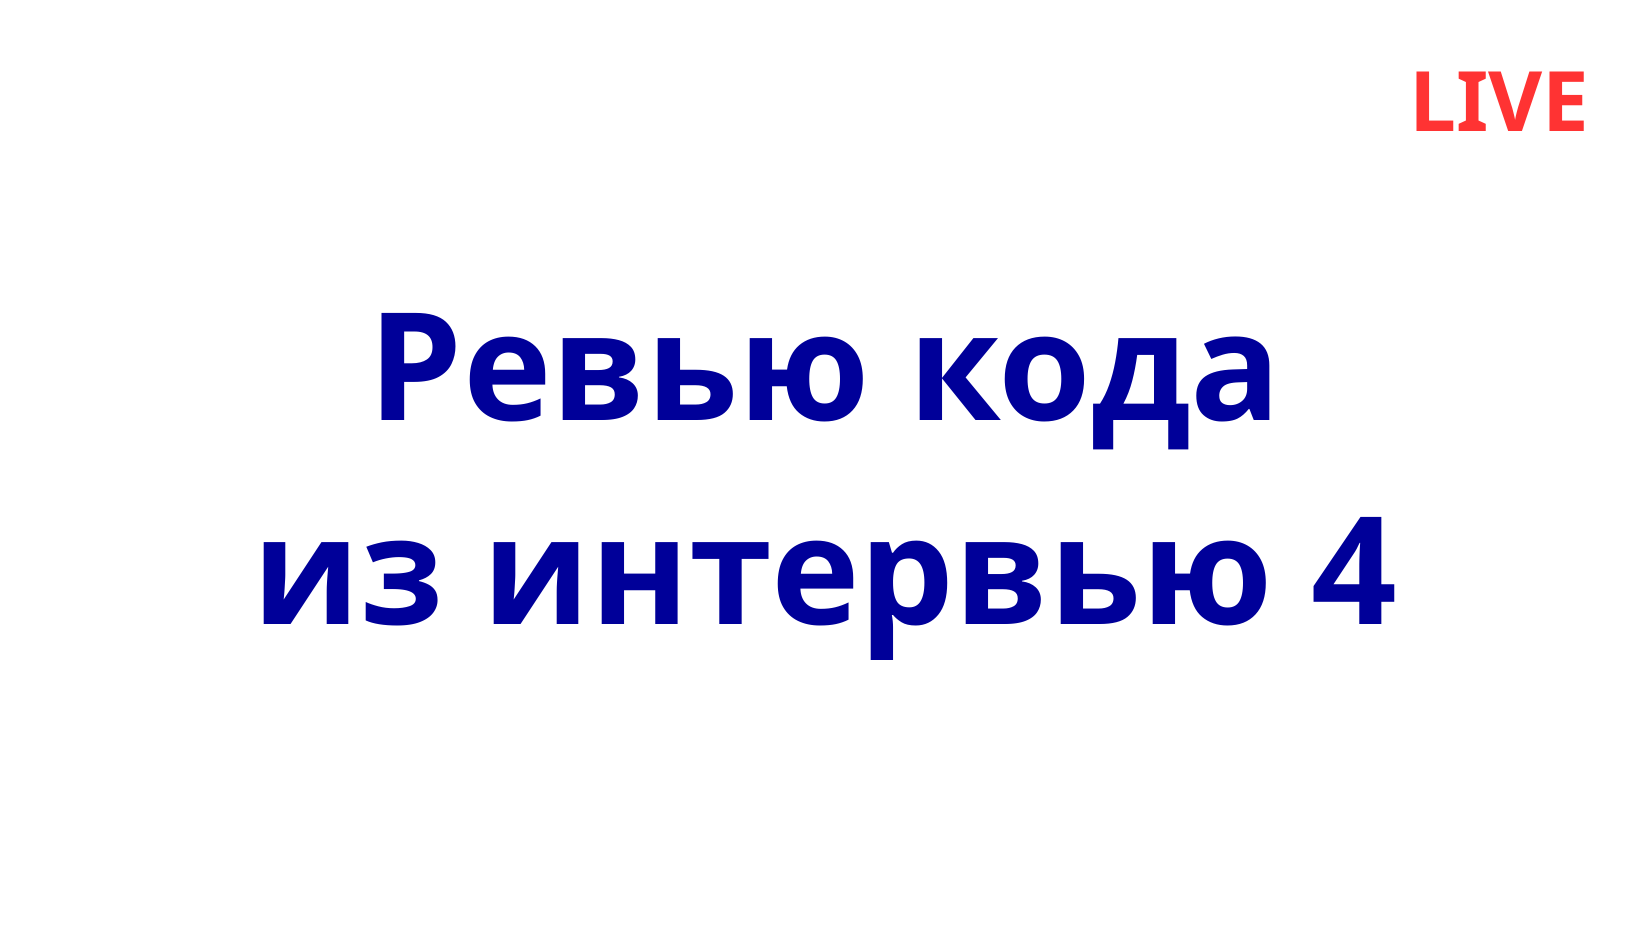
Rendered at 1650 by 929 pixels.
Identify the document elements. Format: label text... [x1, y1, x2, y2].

subtitle Ревью кода из интервью 4 [0, 0, 1650, 929]
text_box LIVE [1394, 34, 1621, 151]
